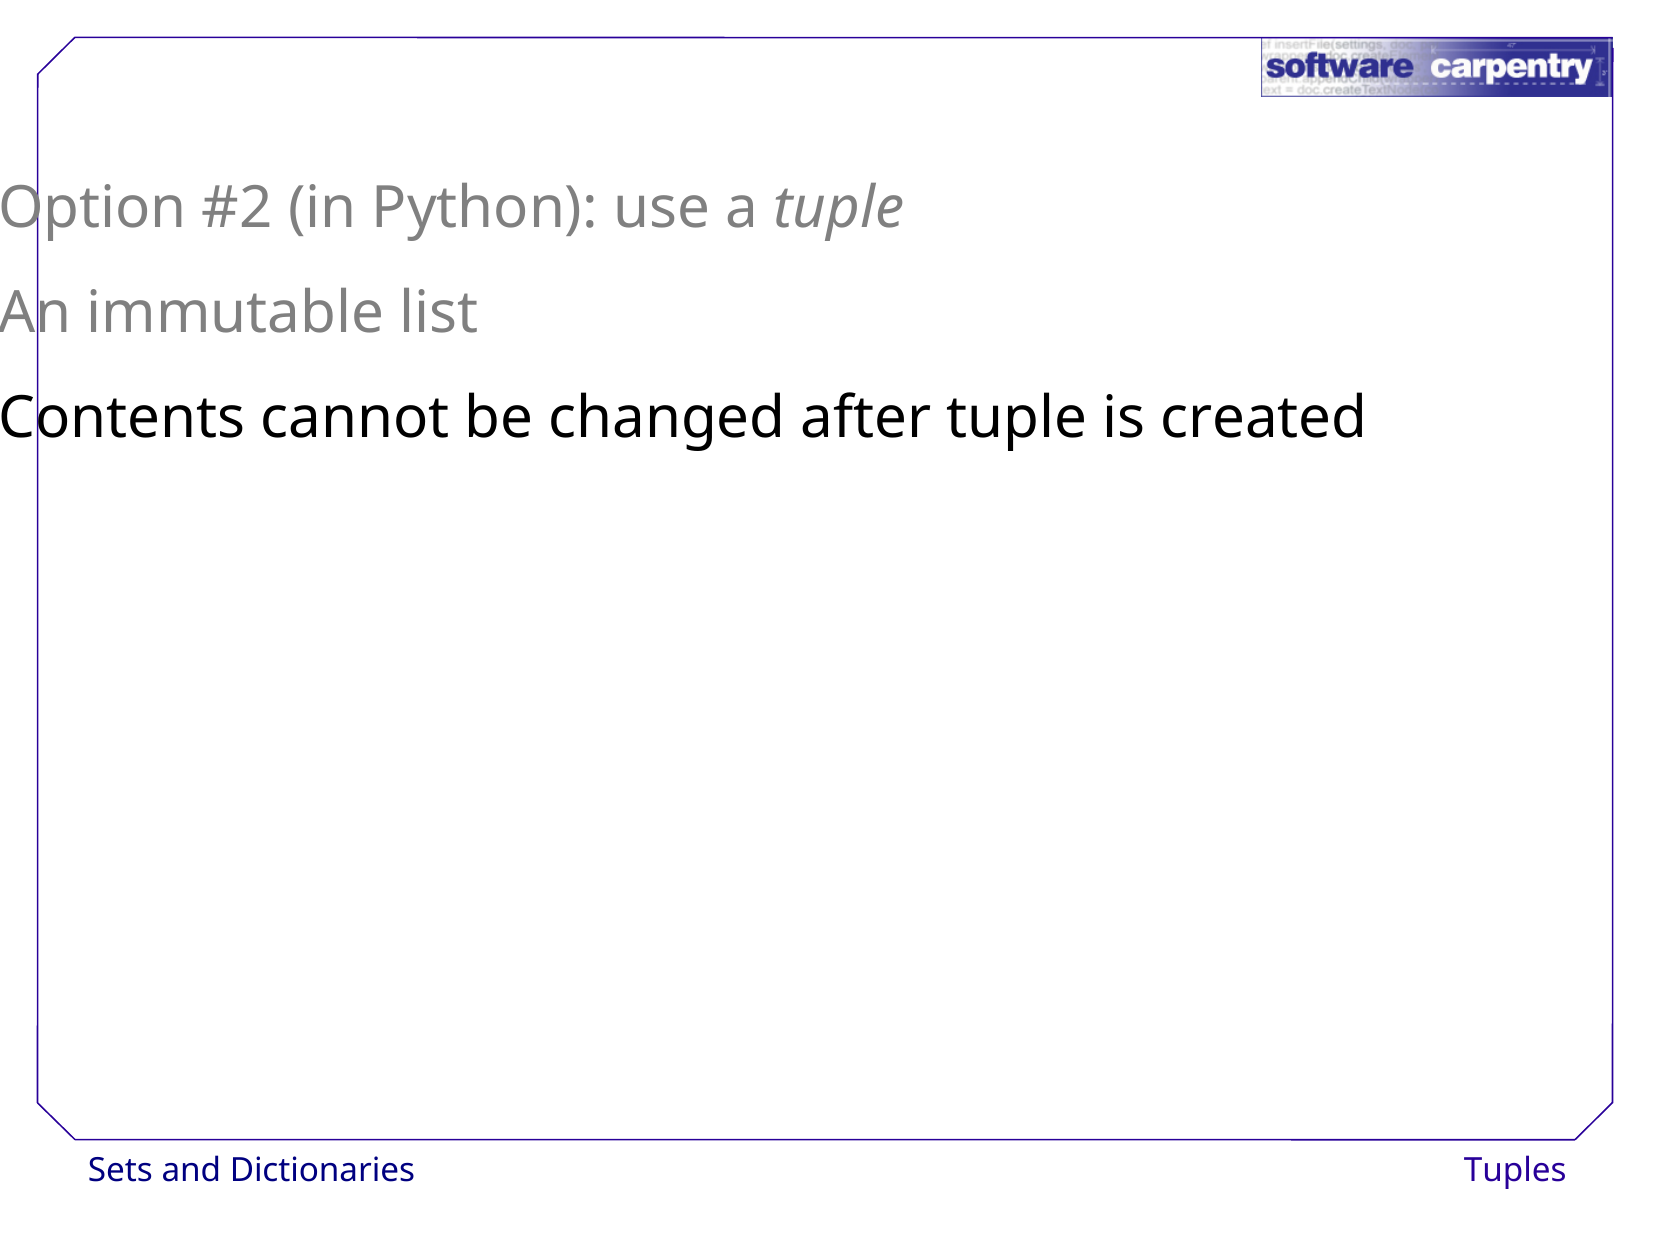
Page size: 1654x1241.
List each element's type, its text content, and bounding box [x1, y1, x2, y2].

picture [1261, 39, 1613, 97]
text_box Option #2 (in Python): use a tuple An immutable list Contents cannot be changed after tuple is created [0, 126, 1533, 458]
